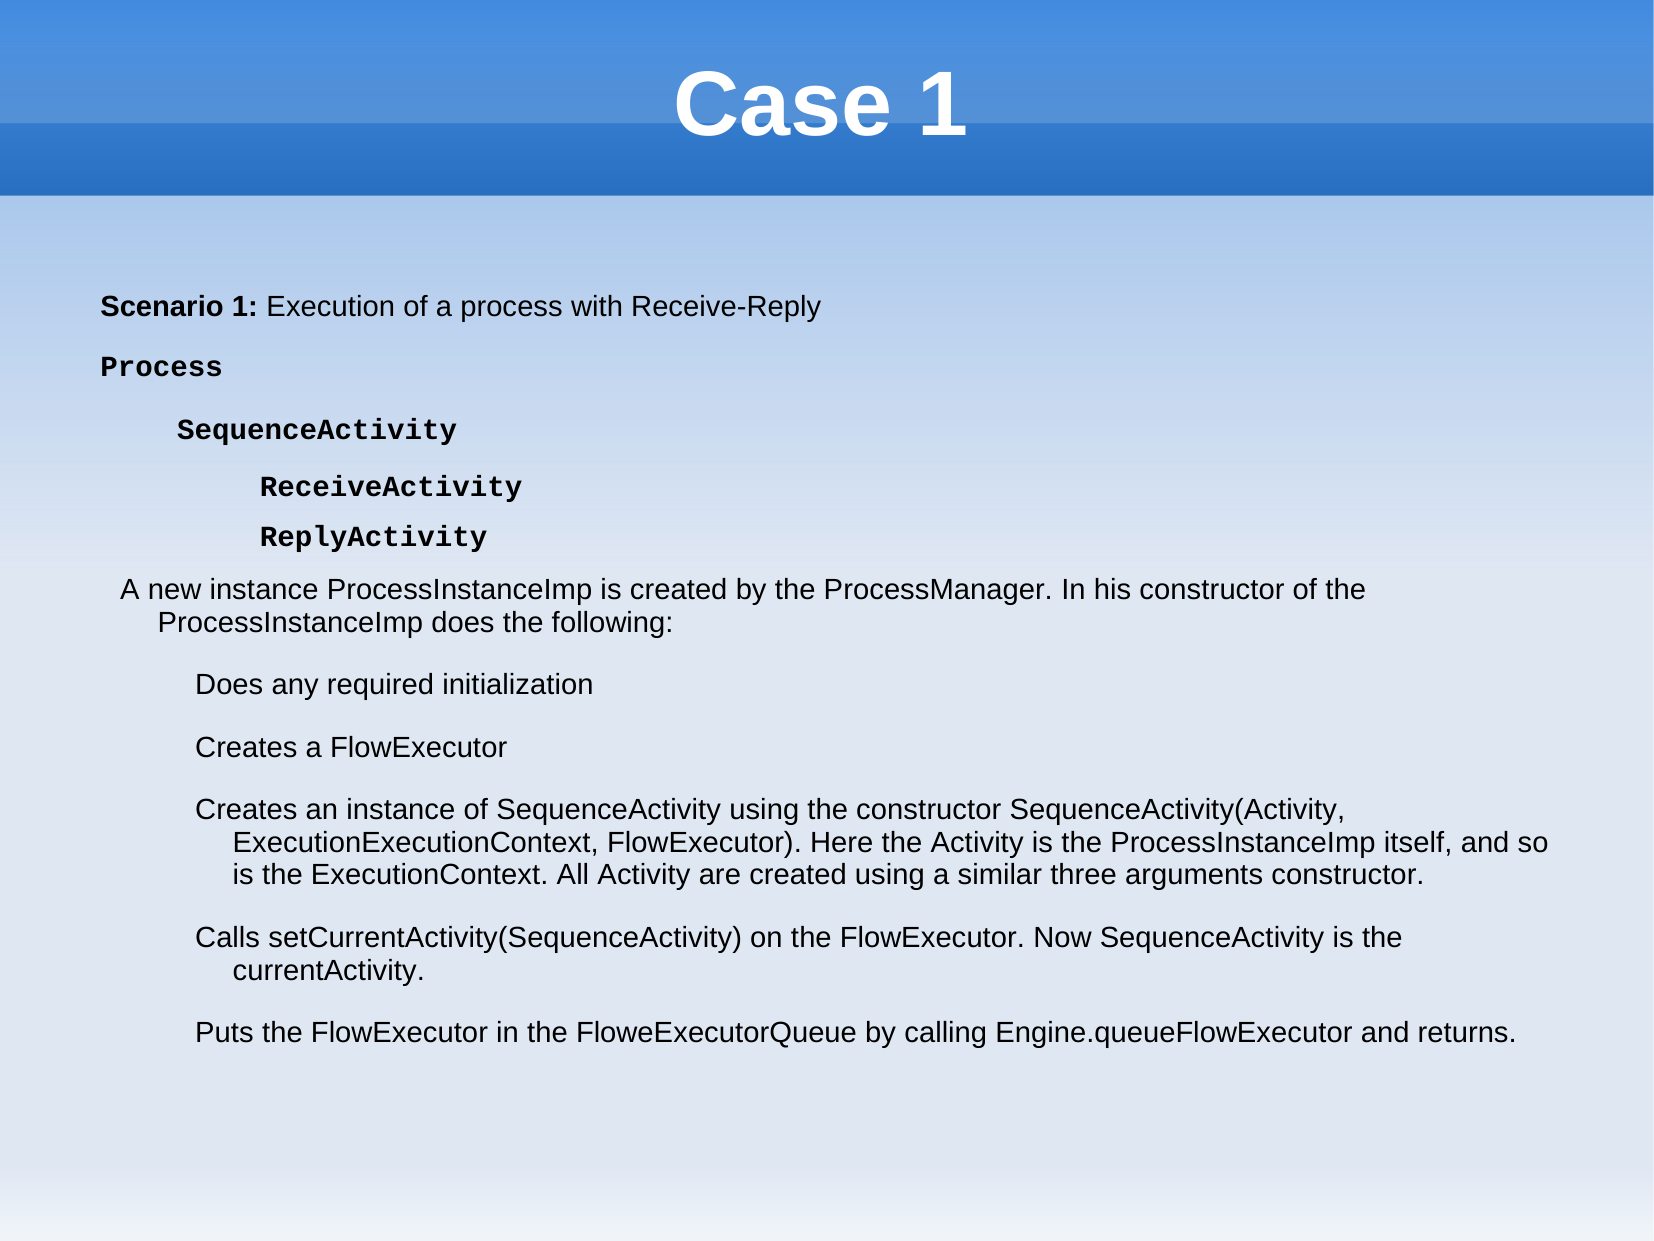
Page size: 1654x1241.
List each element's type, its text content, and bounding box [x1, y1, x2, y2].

list Scenario 1: Execution of a process with Receive-Reply Process SequenceActivity ReceiveActivity ReplyActivity A new instance ProcessInstanceImp is created by the ProcessManager. In his constructor of the ProcessInstanceImp does the following: Does any required initialization Creates a FlowExecutor Creates an instance of SequenceActivity using the constructor SequenceActivity(Activity, ExecutionExecutionContext, FlowExecutor). Here the Activity is the ProcessInstanceImp itself, and so is the ExecutionContext. All Activity are created using a similar three arguments constructor. Calls setCurrentActivity(SequenceActivity) on the FlowExecutor. Now SequenceActivity is the currentActivity. Puts the FlowExecutor in the FloweExecutorQueue by calling Engine.queueFlowExecutor and returns. [82, 290, 1571, 1094]
title Case 1 [76, 7, 1565, 200]
picture [0, 0, 1654, 1241]
